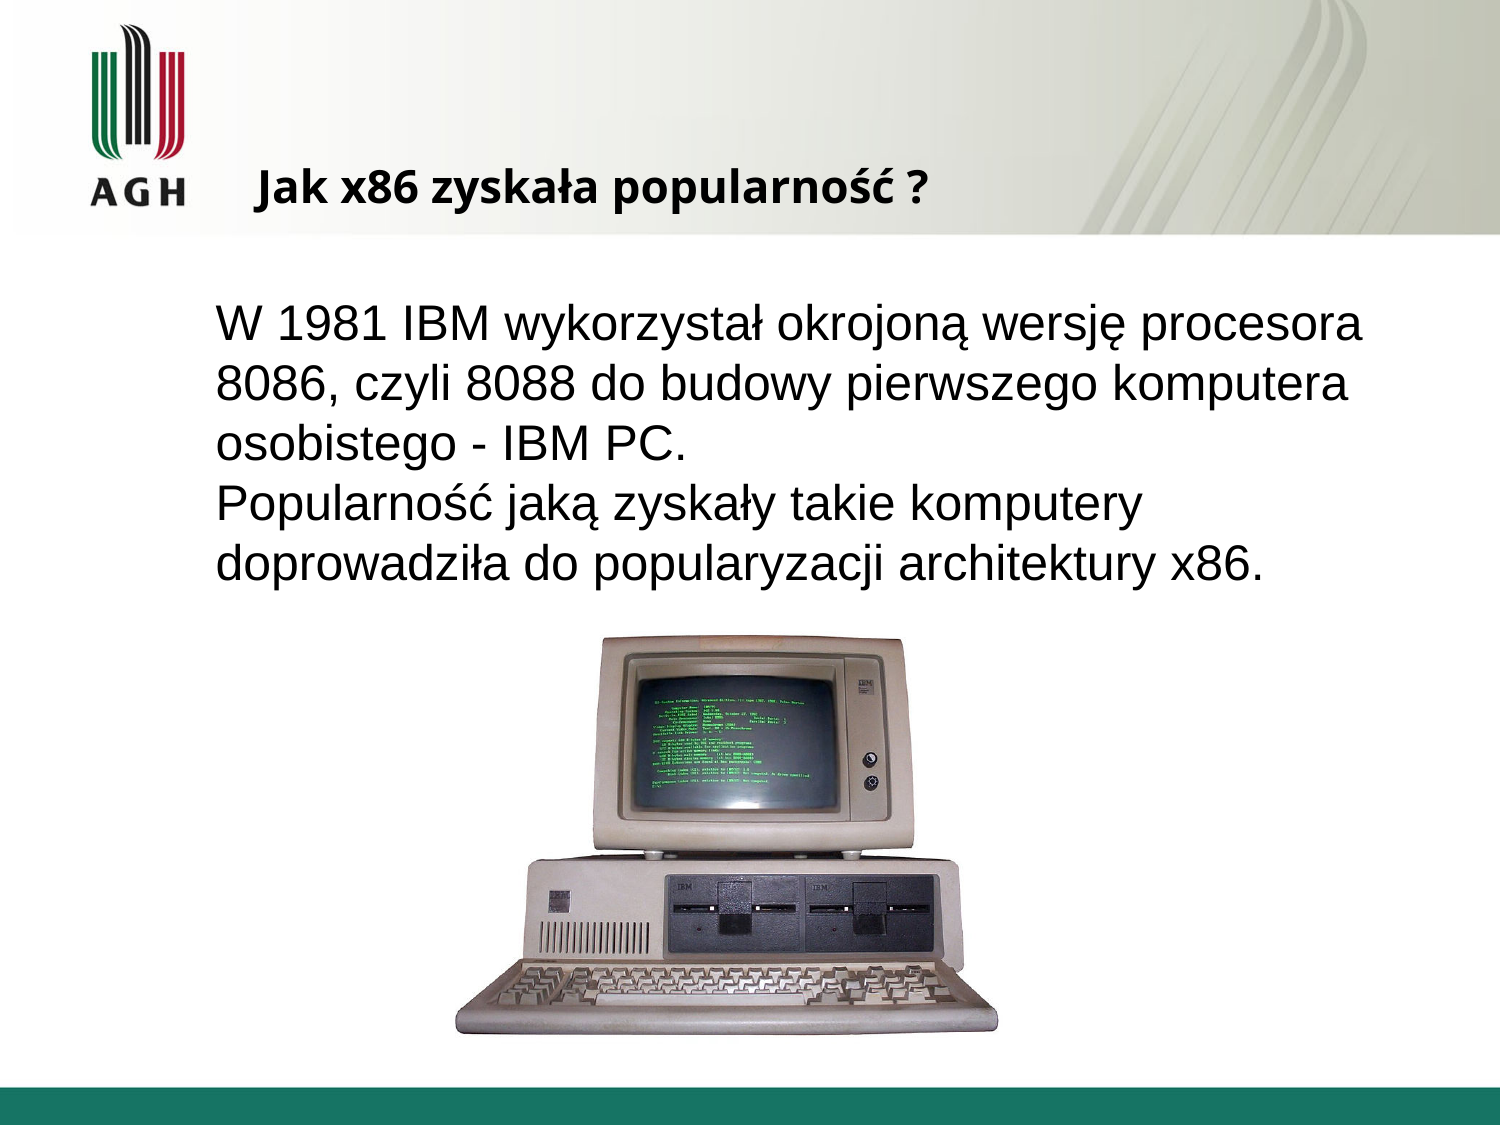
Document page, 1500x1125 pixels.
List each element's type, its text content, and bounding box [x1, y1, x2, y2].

text_box W 1981 IBM wykorzystał okrojoną wersję procesora 8086, czyli 8088 do budowy pierwszego komputera osobistego - IBM PC. Popularność jaką zyskały takie komputery doprowadziła do popularyzacji architektury x86. [200, 283, 1441, 599]
title Jak x86 zyskała popularność ? [242, 137, 1436, 233]
picture [0, 0, 1500, 1125]
